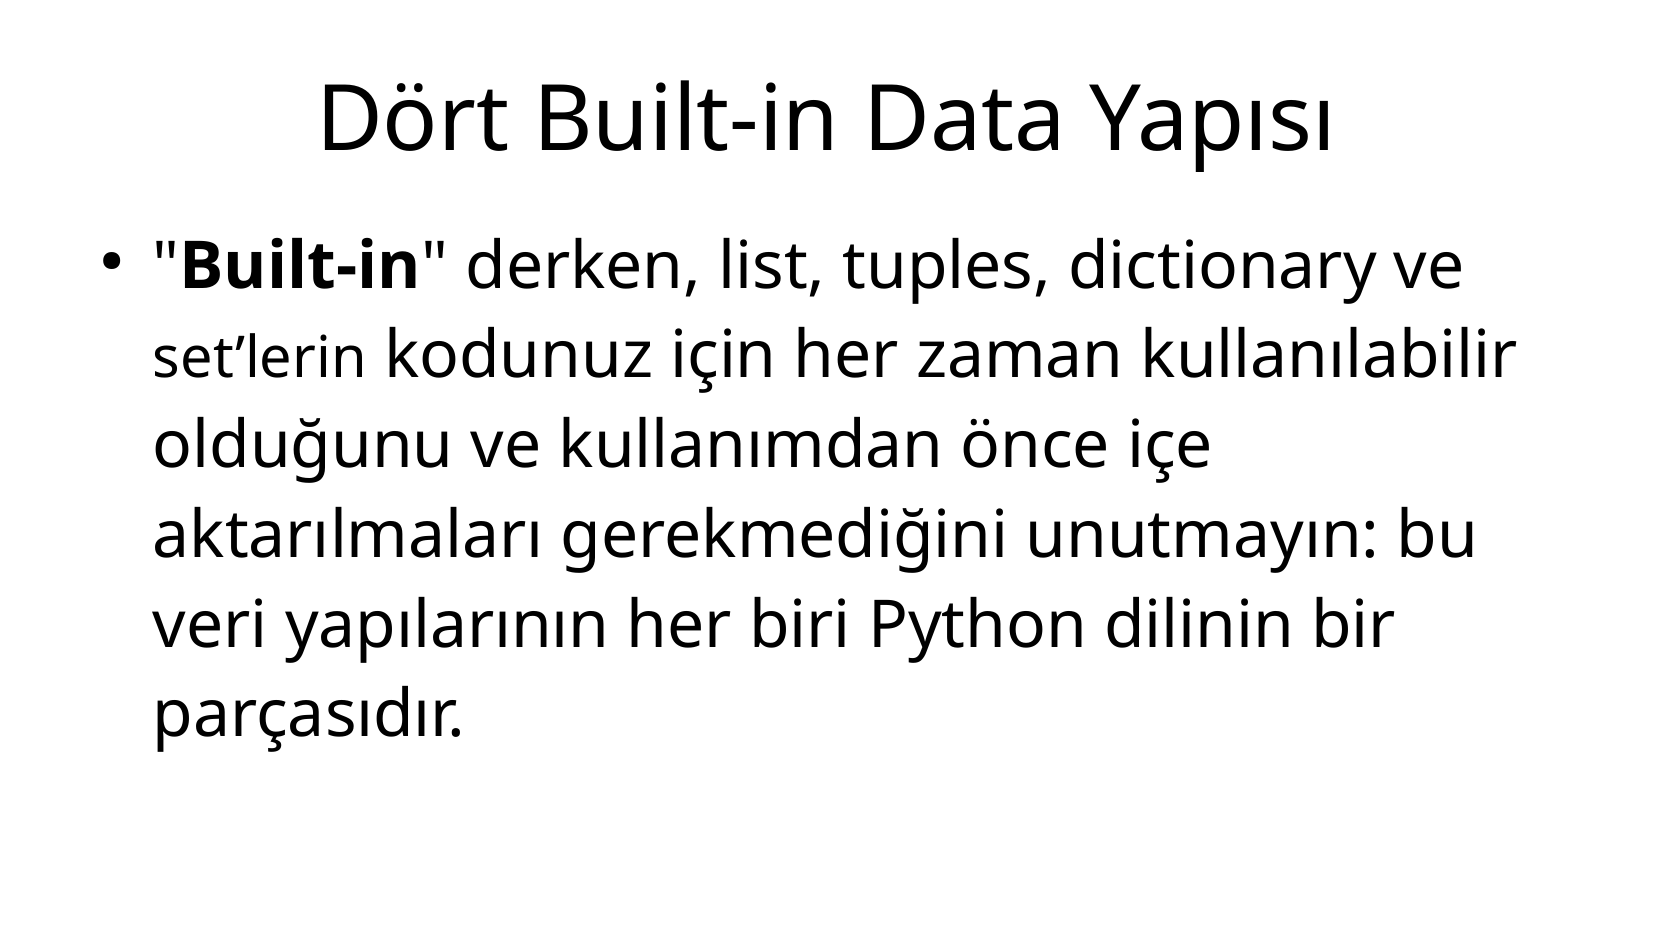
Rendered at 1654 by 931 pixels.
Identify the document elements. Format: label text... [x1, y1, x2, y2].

list "Built-in" derken, list, tuples, dictionary ve set’lerin kodunuz için her zaman kullanılabilir olduğunu ve kullanımdan önce içe aktarılmaları gerekmediğini unutmayın: bu veri yapılarının her biri Python dilinin bir parçasıdır. [82, 217, 1571, 758]
title Dört Built-in Data Yapısı [82, 37, 1571, 193]
